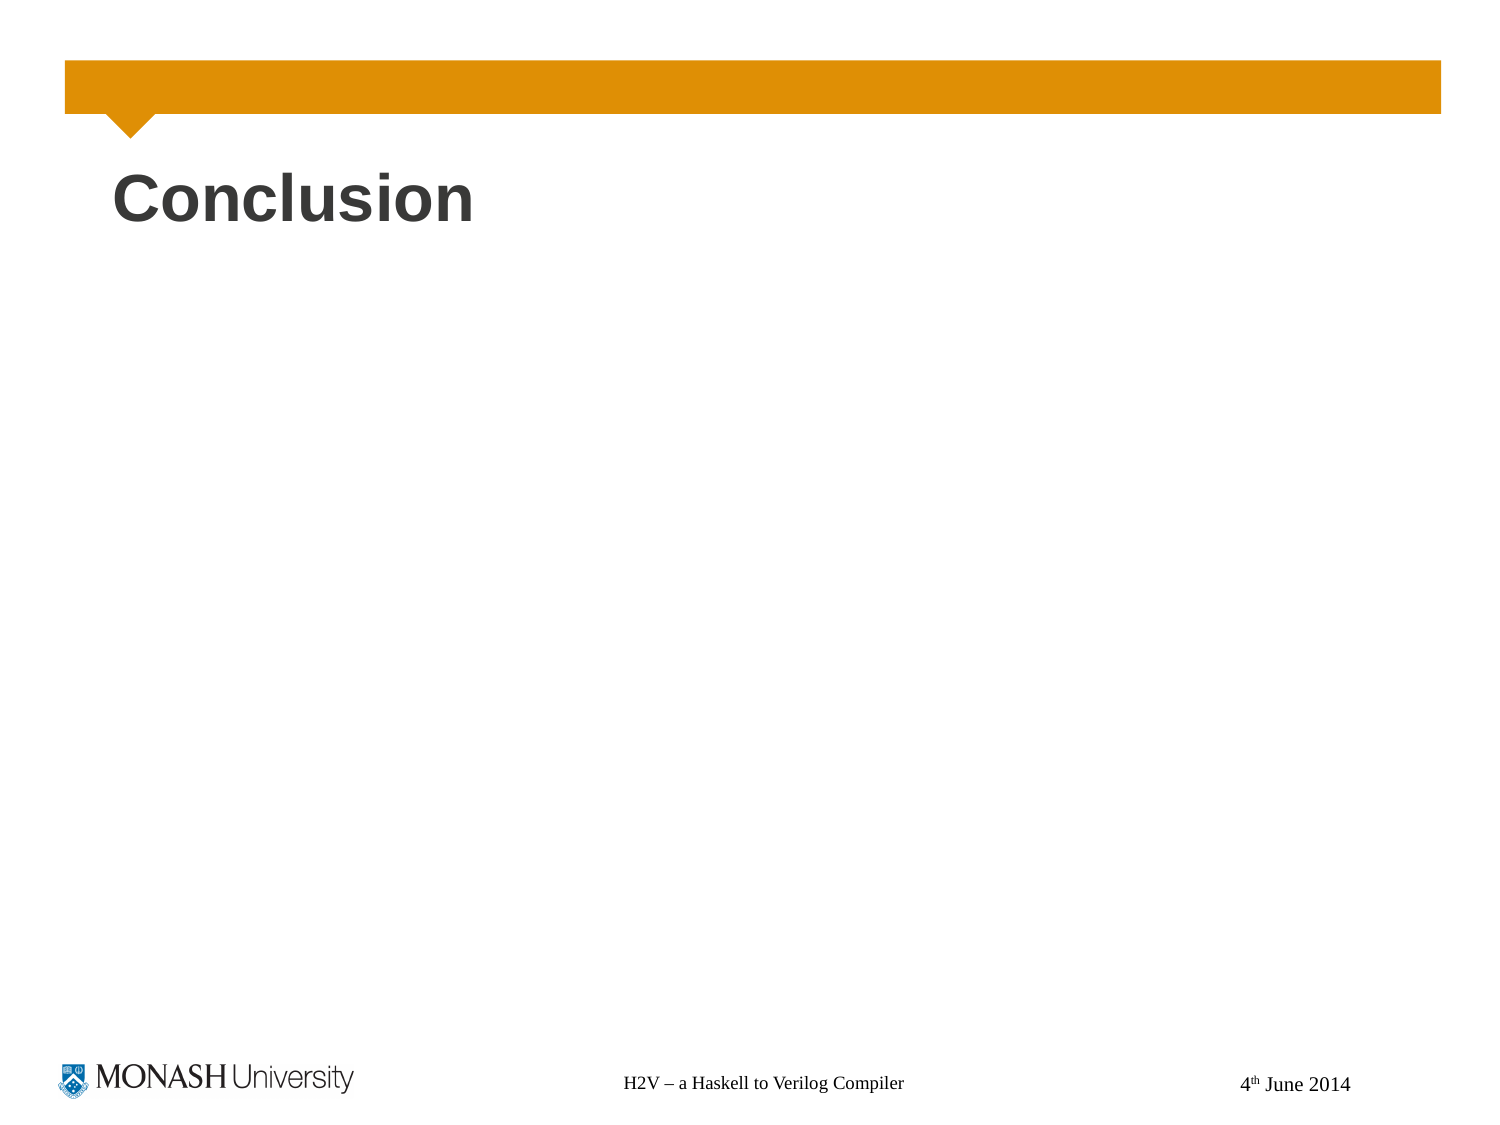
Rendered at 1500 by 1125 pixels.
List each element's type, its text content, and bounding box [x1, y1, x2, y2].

picture [58, 1064, 354, 1099]
title Conclusion [112, 154, 1459, 256]
